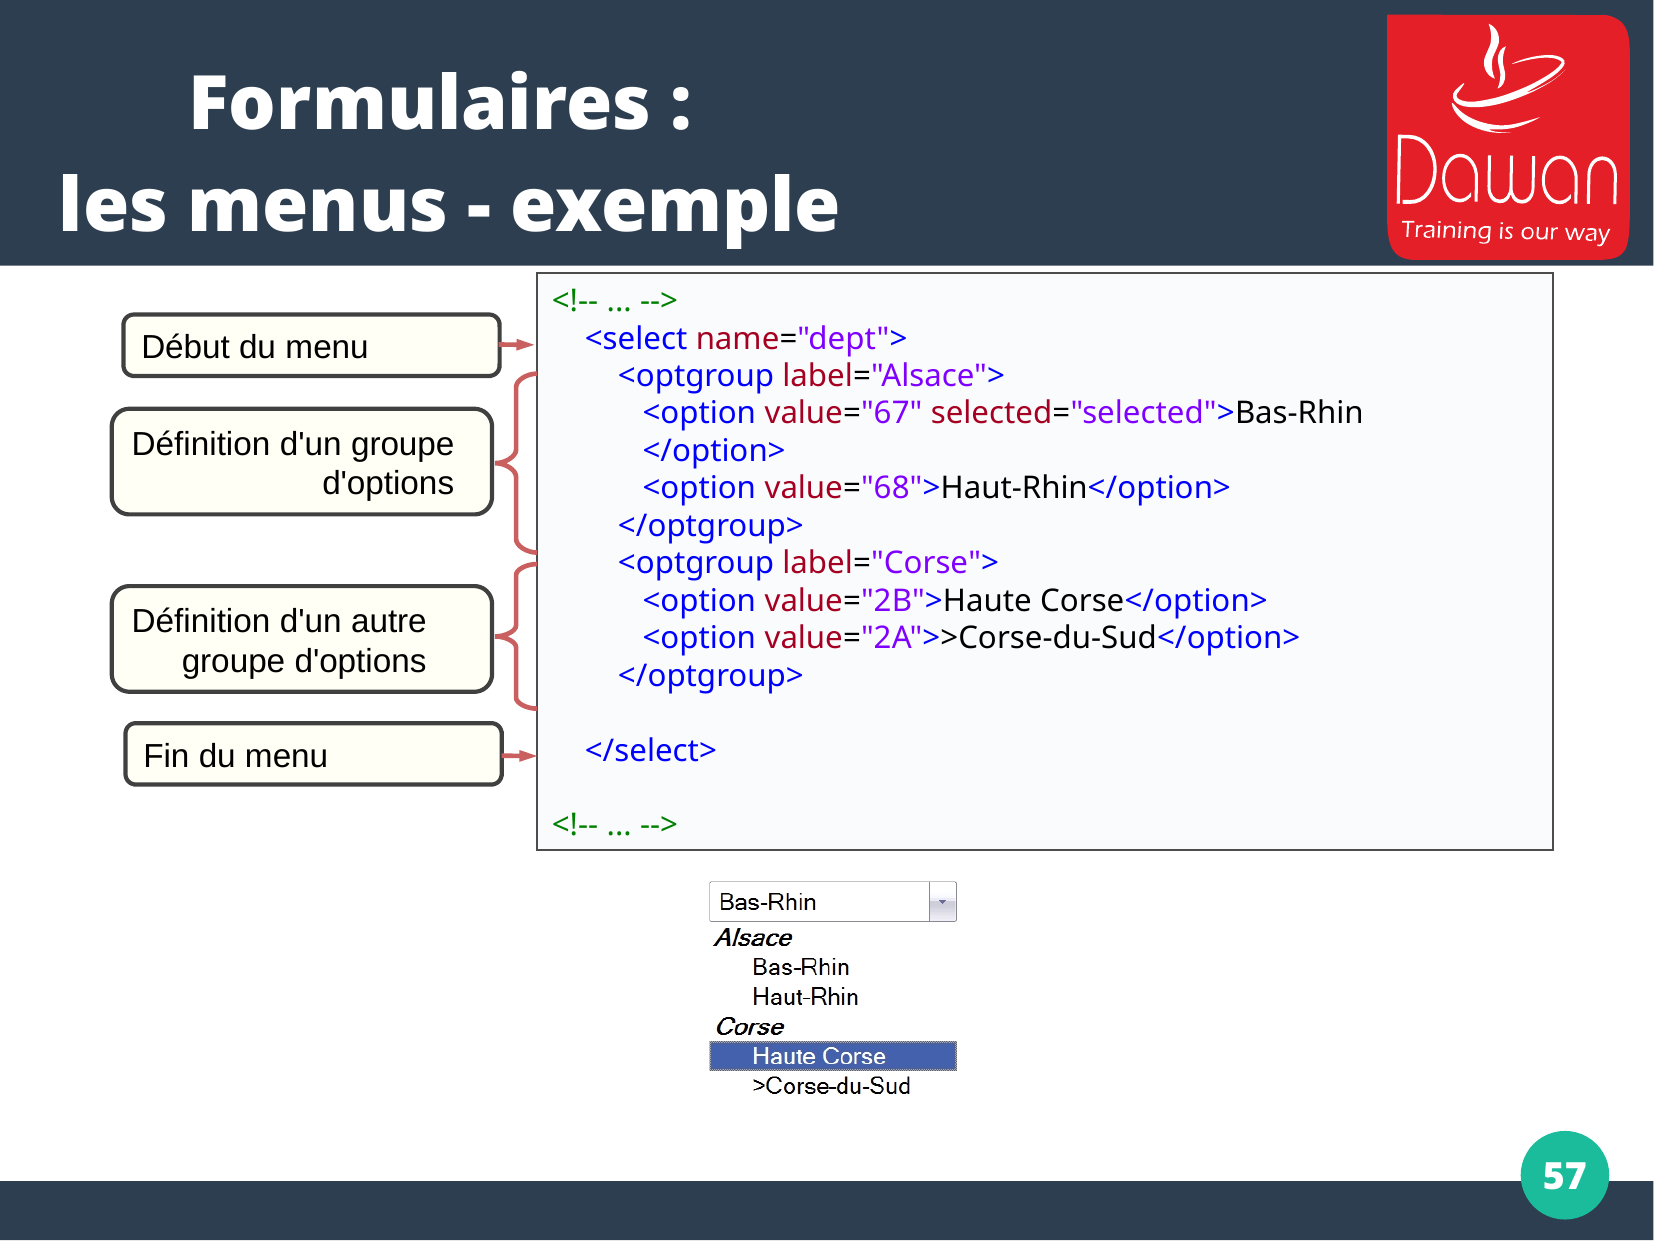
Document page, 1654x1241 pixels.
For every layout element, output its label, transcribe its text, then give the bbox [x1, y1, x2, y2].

picture [695, 869, 974, 1129]
text_box Définition d'un groupe d'options [111, 408, 493, 515]
title Formulaires : les menus - exemple [59, 49, 1387, 207]
text_box Fin du menu [125, 723, 502, 785]
text_box <!-- ... --> <select name="dept"> <optgroup label="Alsace"> <option value="67" selected="selected">Bas-Rhin </option> <option value="68">Haut-Rhin</option> </optgroup> <optgroup label="Corse"> <option value="2B">Haute Corse</option> <option value="2A">>Corse-du-Sud</option> </optgroup> </select> <!-- ... --> [537, 272, 1553, 850]
text_box Définition d'un autre groupe d'options [111, 586, 493, 692]
picture [1387, 14, 1630, 260]
text_box Début du menu [123, 314, 500, 376]
